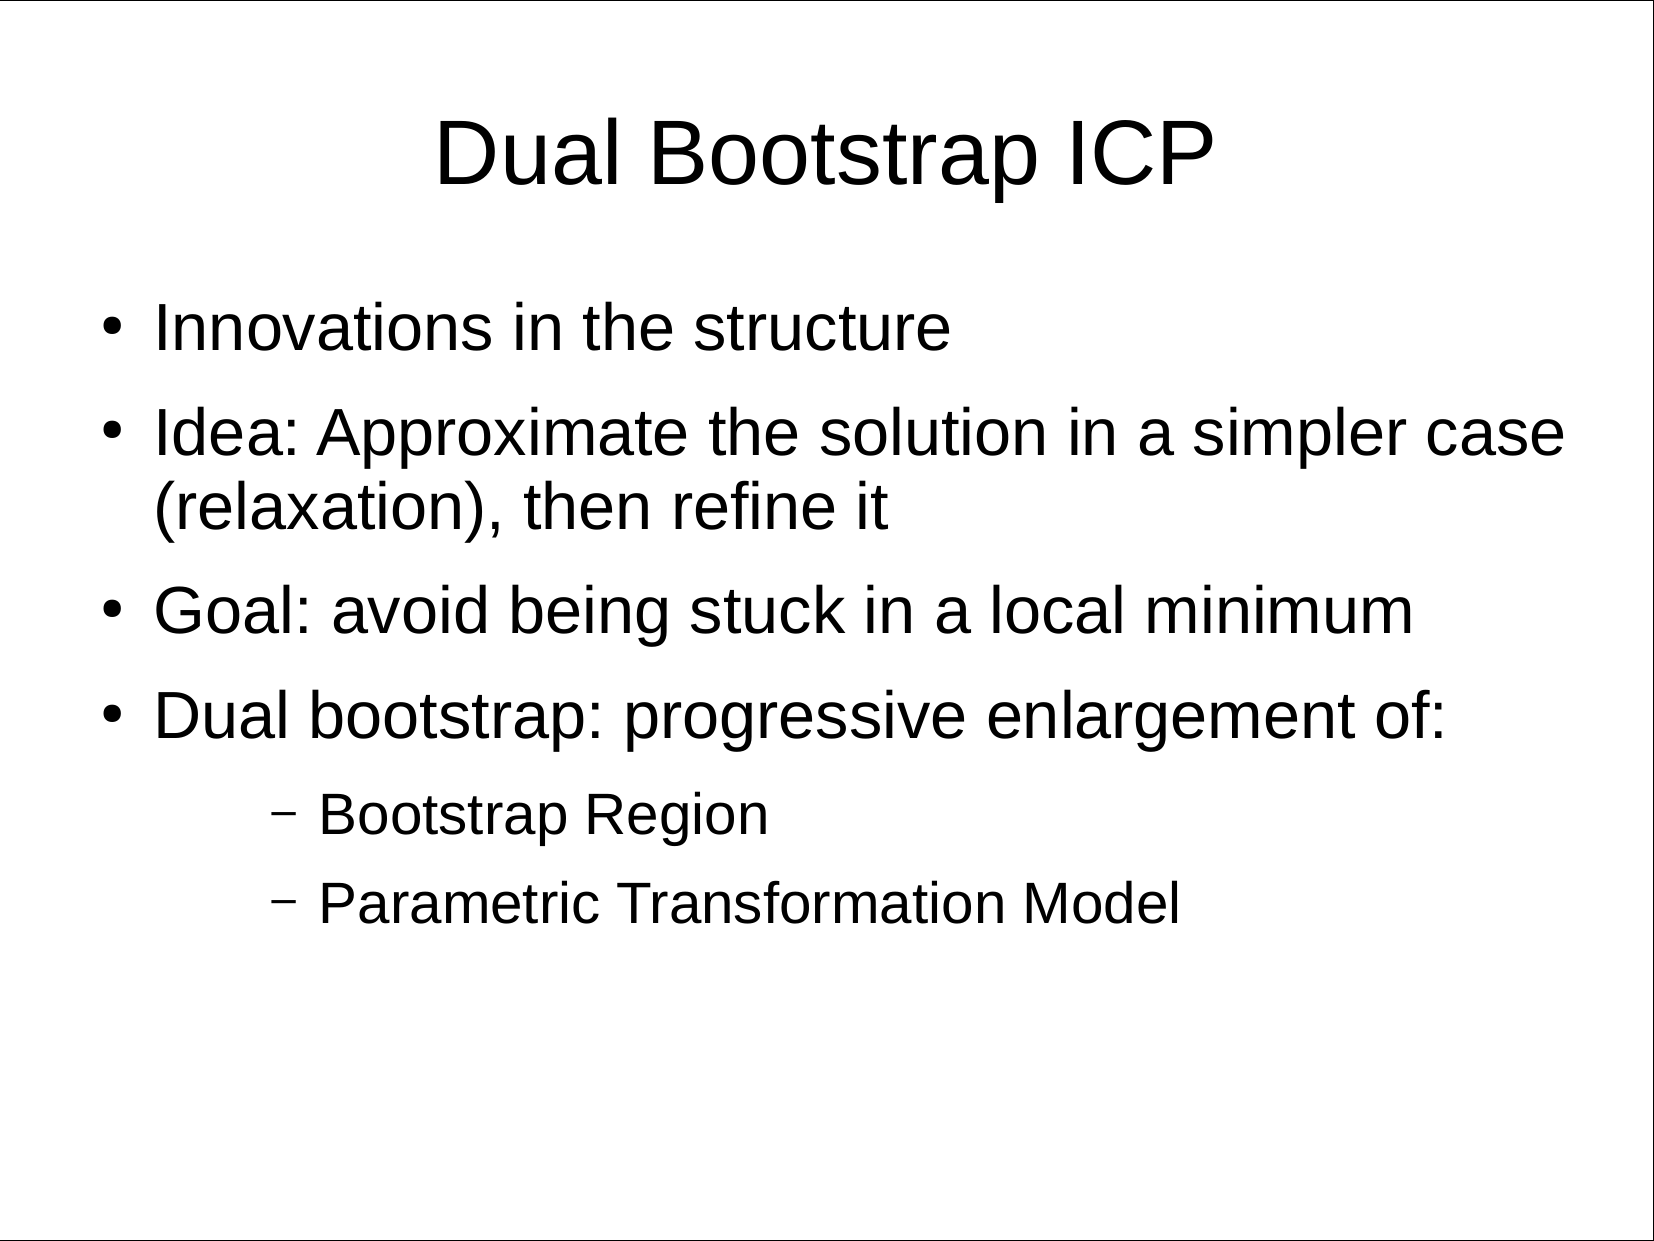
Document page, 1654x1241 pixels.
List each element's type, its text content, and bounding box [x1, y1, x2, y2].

title Dual Bootstrap ICP [82, 49, 1571, 257]
list Innovations in the structure Idea: Approximate the solution in a simpler case (relaxation), then refine it Goal: avoid being stuck in a local minimum Dual bootstrap: progressive enlargement of: Bootstrap Region Parametric Transformation Model [82, 290, 1571, 1094]
